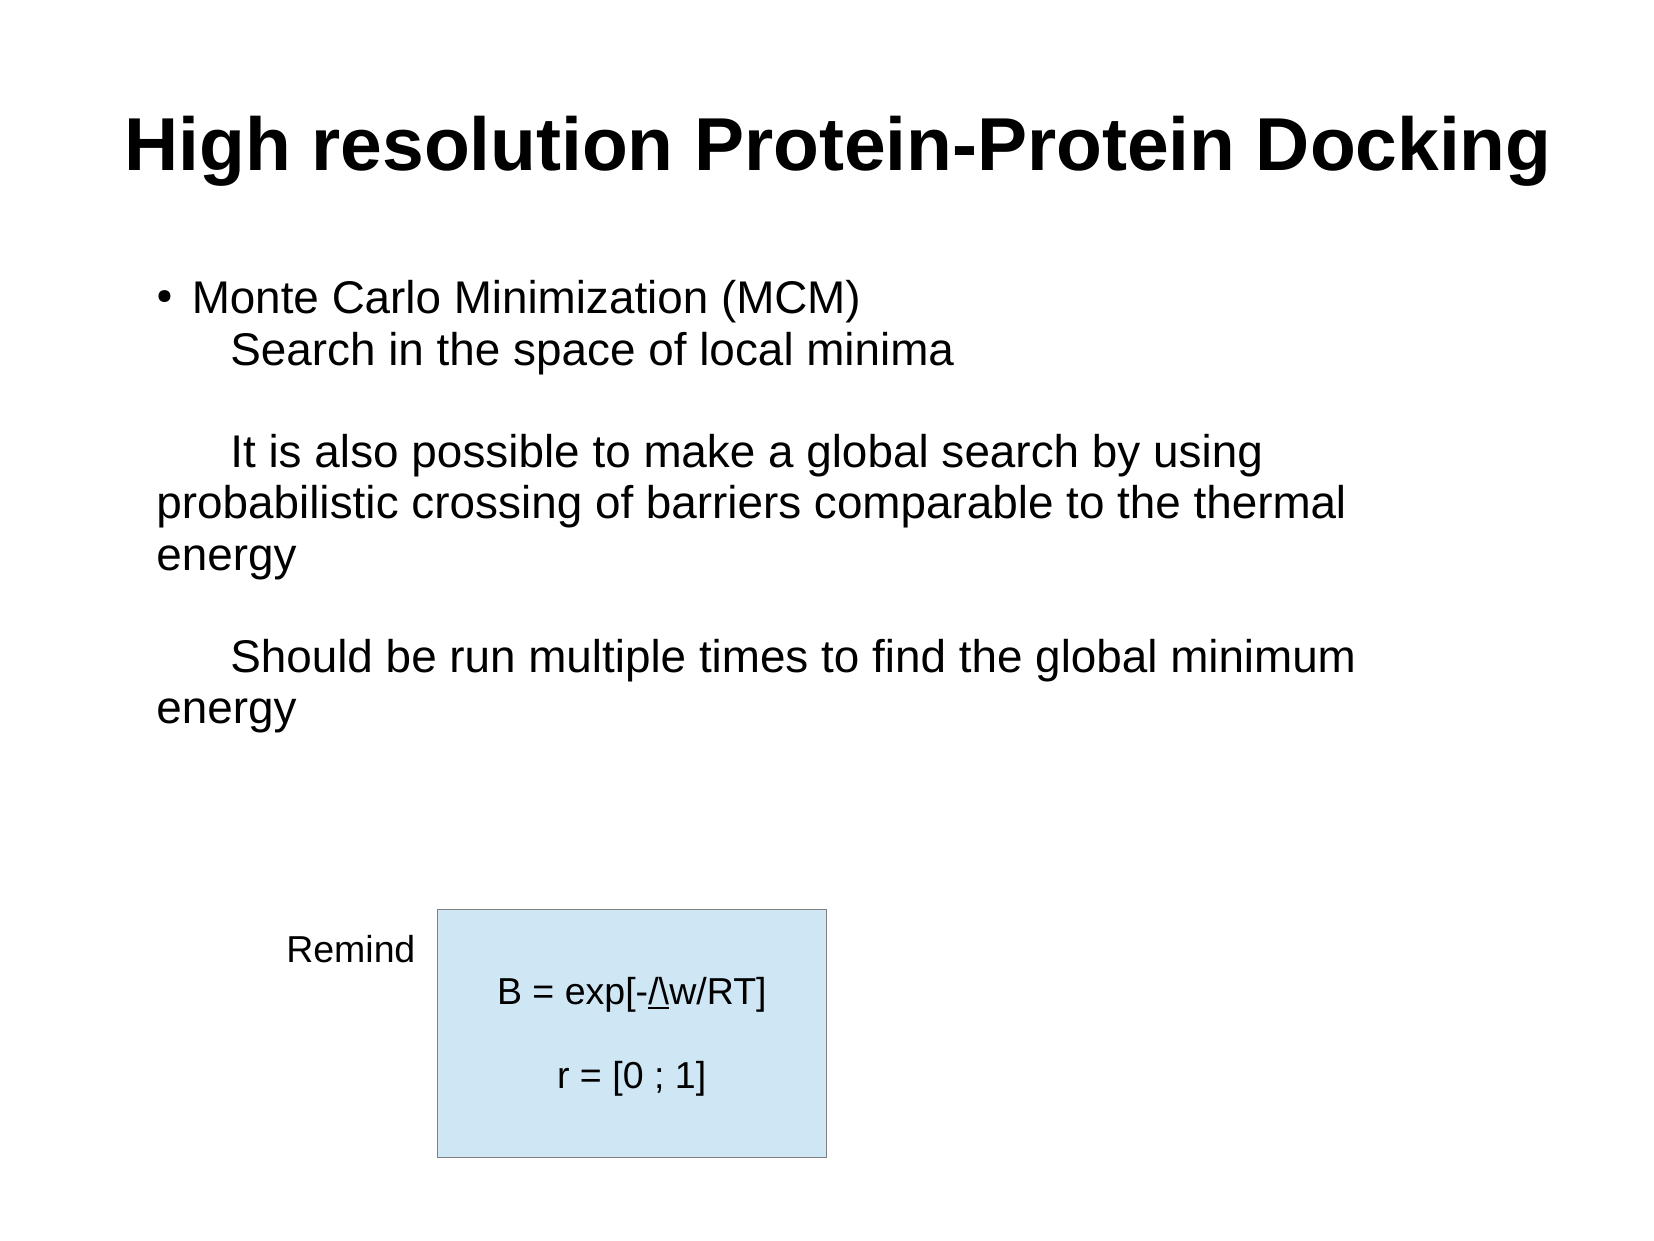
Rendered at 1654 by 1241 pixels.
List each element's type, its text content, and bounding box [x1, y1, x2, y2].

text_box B = exp[-/\w/RT] r = [0 ; 1] [437, 909, 827, 1158]
text_box High resolution Protein-Protein Docking [82, 94, 1595, 225]
text_box Monte Carlo Minimization (MCM) Search in the space of local minima It is also possible to make a global search by using probabilistic crossing of barriers comparable to the thermal energy Should be run multiple times to find the global minimum energy [141, 264, 1394, 745]
text_box Remind [271, 921, 431, 979]
